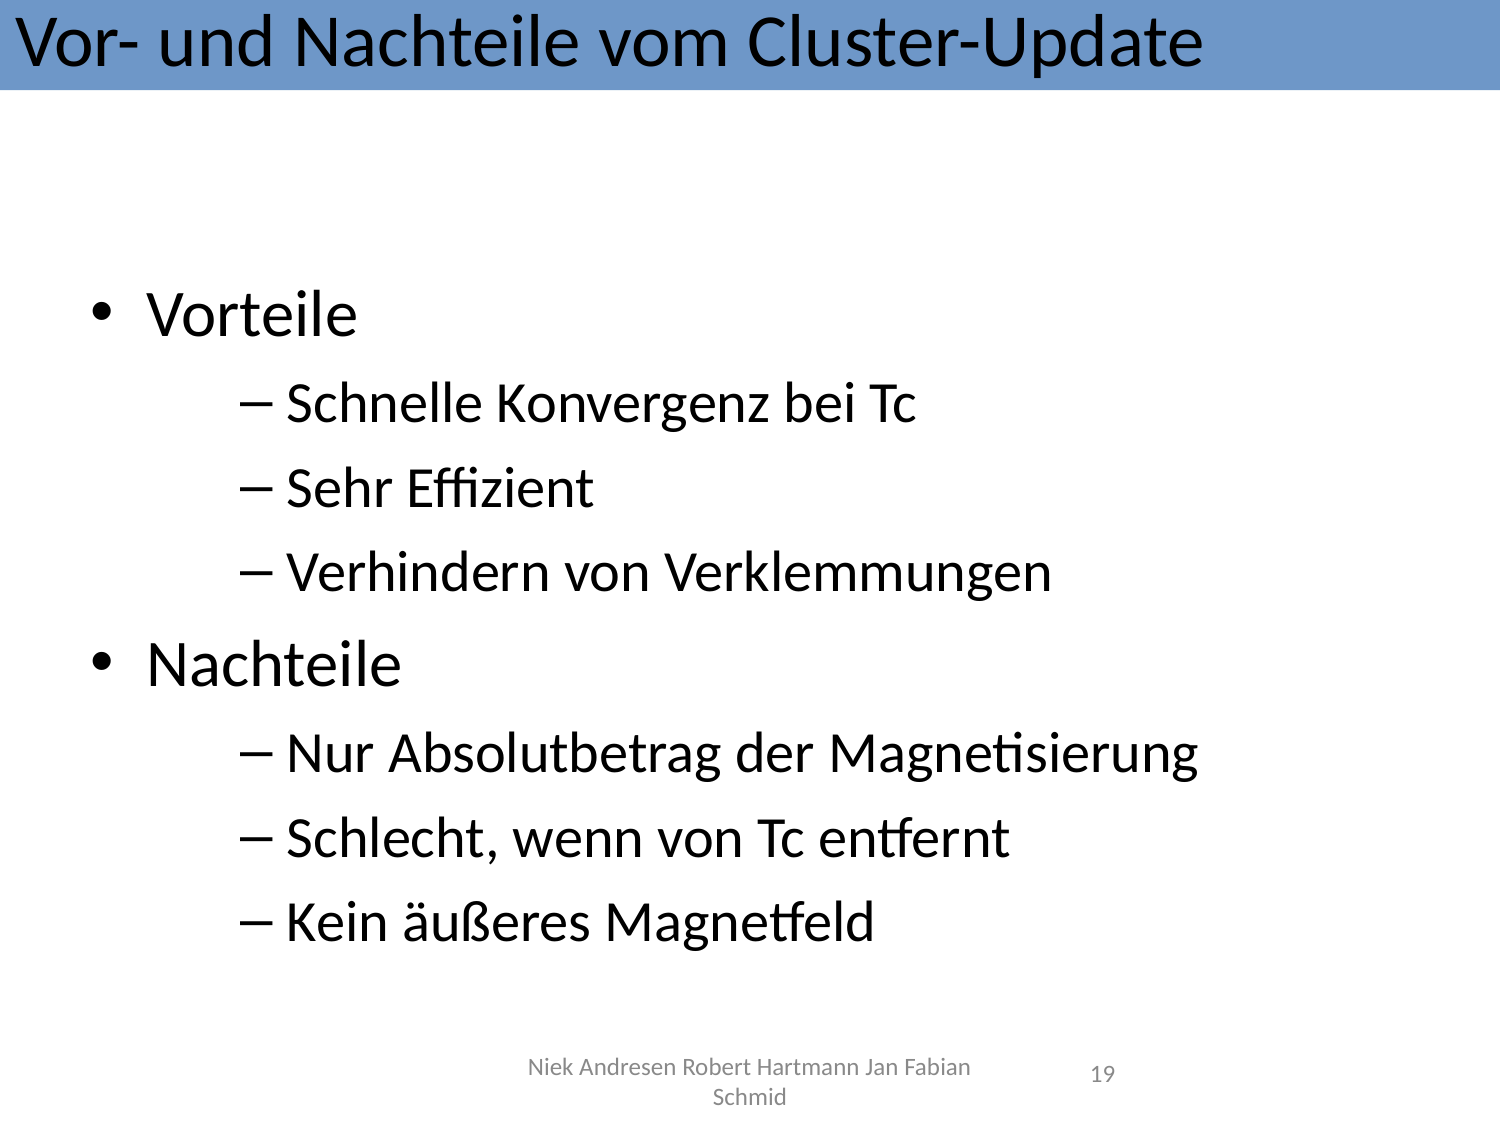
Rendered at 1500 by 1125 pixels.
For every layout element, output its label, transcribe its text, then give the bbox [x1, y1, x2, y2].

text_box Vor- und Nachteile vom Cluster-Update [0, 0, 1500, 91]
text_box Niek Andresen Robert Hartmann Jan Fabian Schmid [512, 1042, 988, 1103]
text_box 19 [1074, 1042, 1426, 1103]
list Vorteile Schnelle Konvergenz bei Tc Sehr Effizient Verhindern von Verklemmungen Nachteile Nur Absolutbetrag der Magnetisierung Schlecht, wenn von Tc entfernt Kein äußeres Magnetfeld [75, 262, 1426, 1005]
